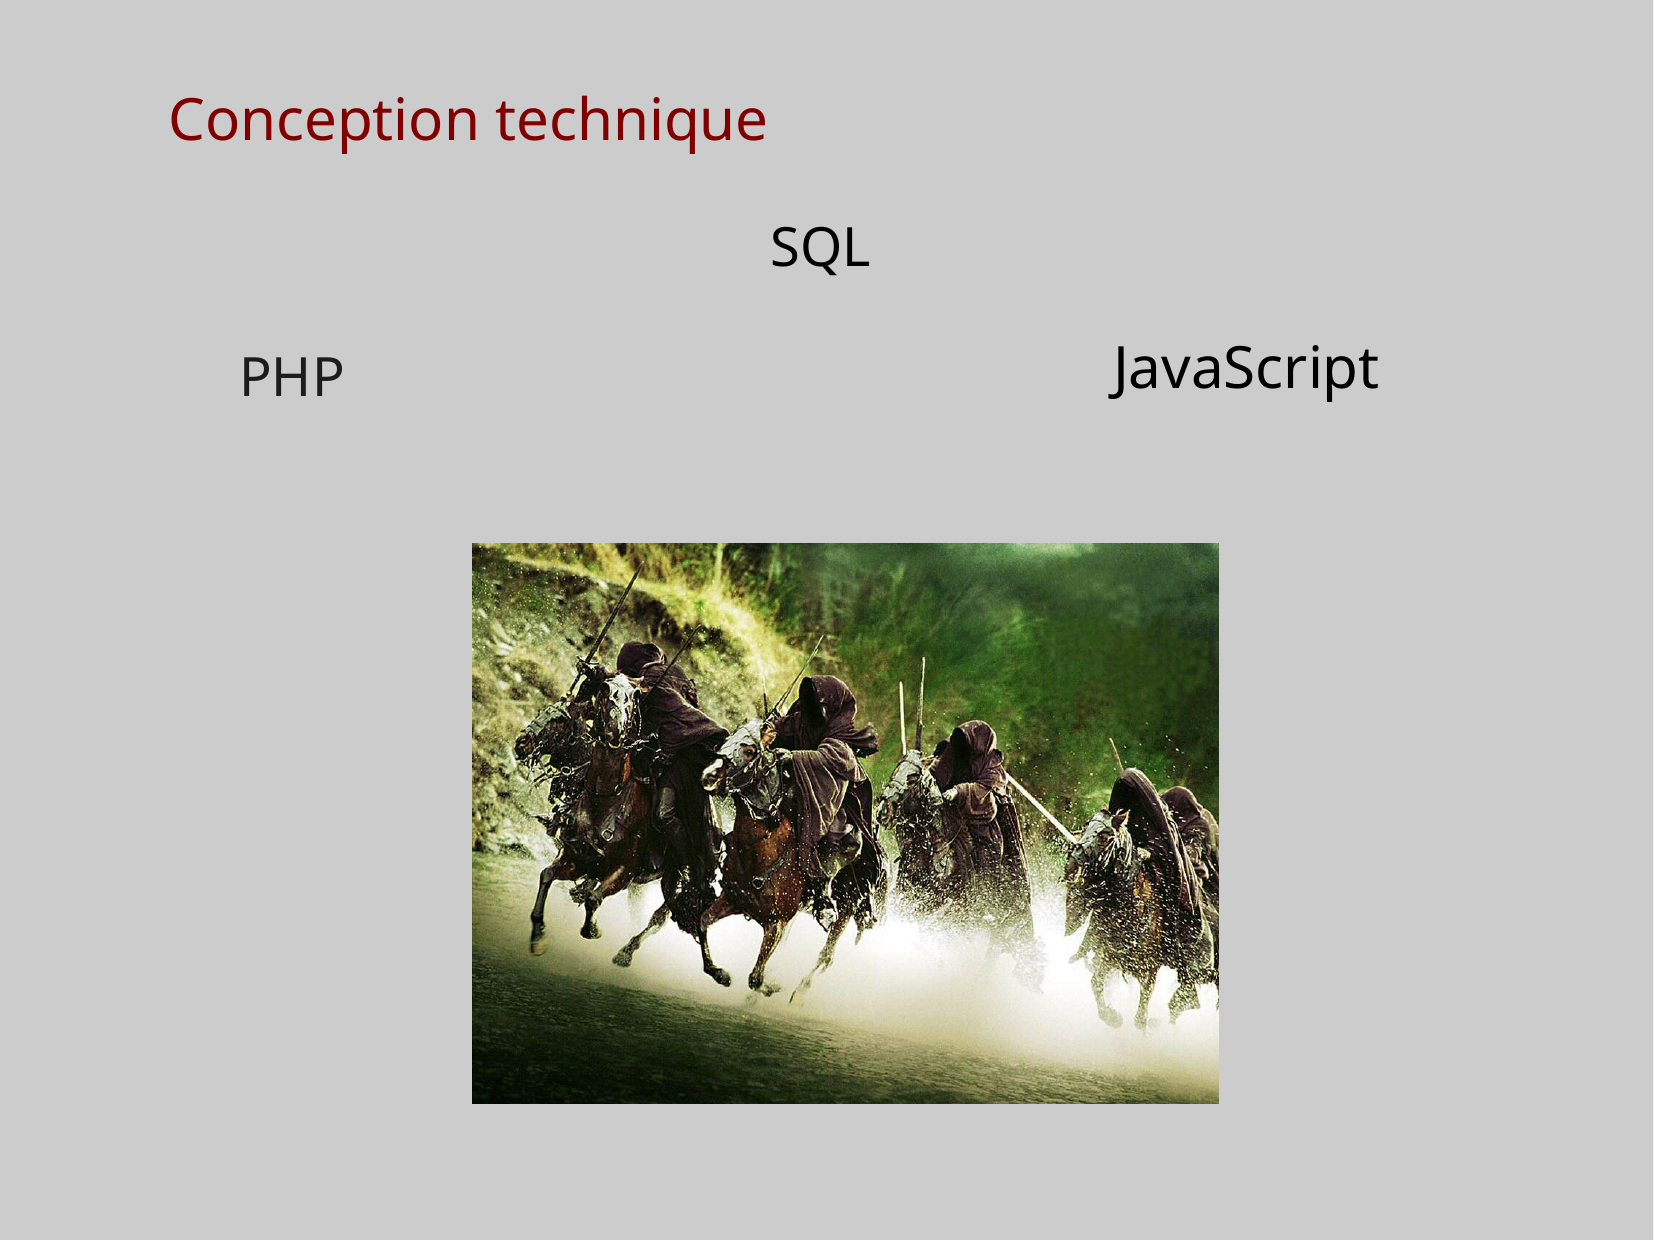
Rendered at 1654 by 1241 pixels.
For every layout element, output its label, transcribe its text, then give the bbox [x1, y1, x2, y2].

text_box PHP [224, 330, 414, 419]
text_box JavaScript [1098, 318, 1560, 492]
picture [472, 543, 1219, 1104]
text_box Conception technique [153, 70, 838, 165]
text_box SQL [755, 200, 897, 289]
